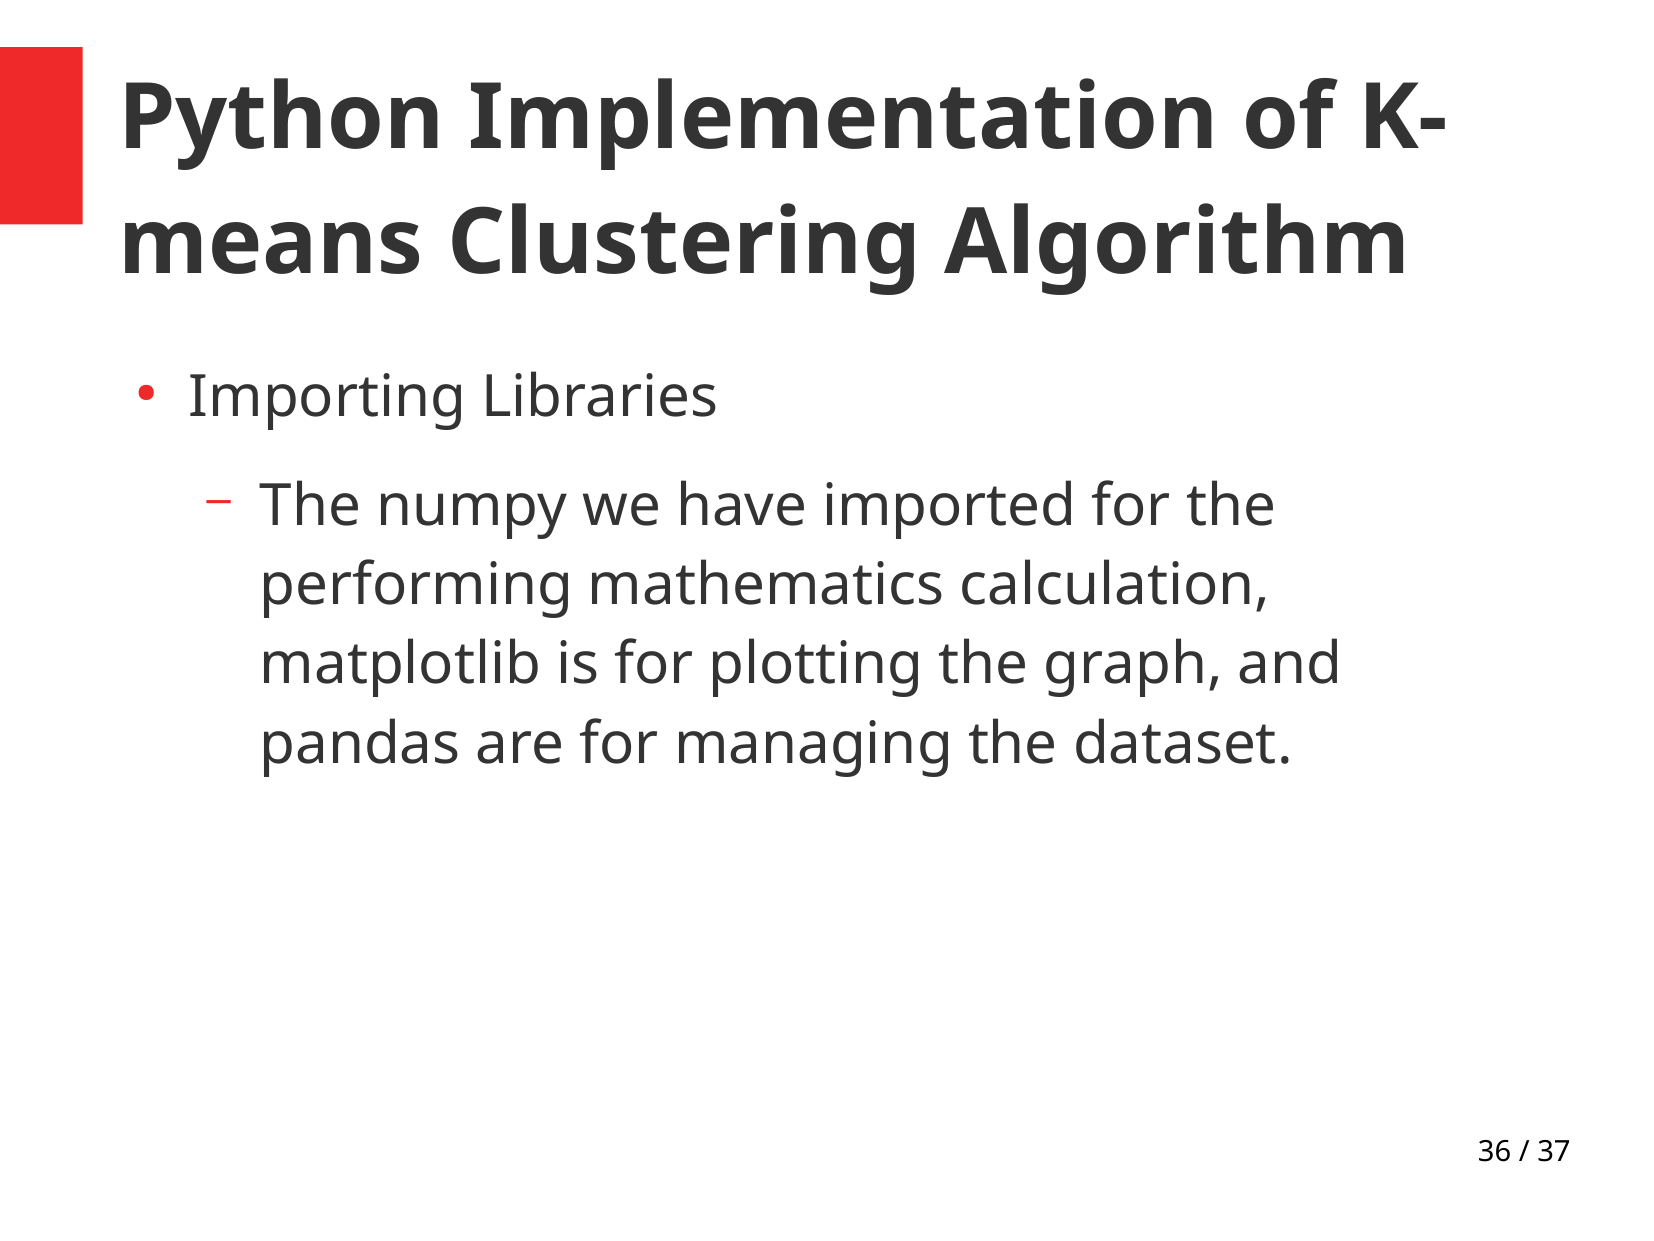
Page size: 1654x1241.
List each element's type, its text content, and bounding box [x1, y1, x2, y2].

list Importing Libraries The numpy we have imported for the performing mathematics calculation, matplotlib is for plotting the graph, and pandas are for managing the dataset. [118, 354, 1536, 1074]
title Python Implementation of K-means Clustering Algorithm [118, 50, 1654, 301]
